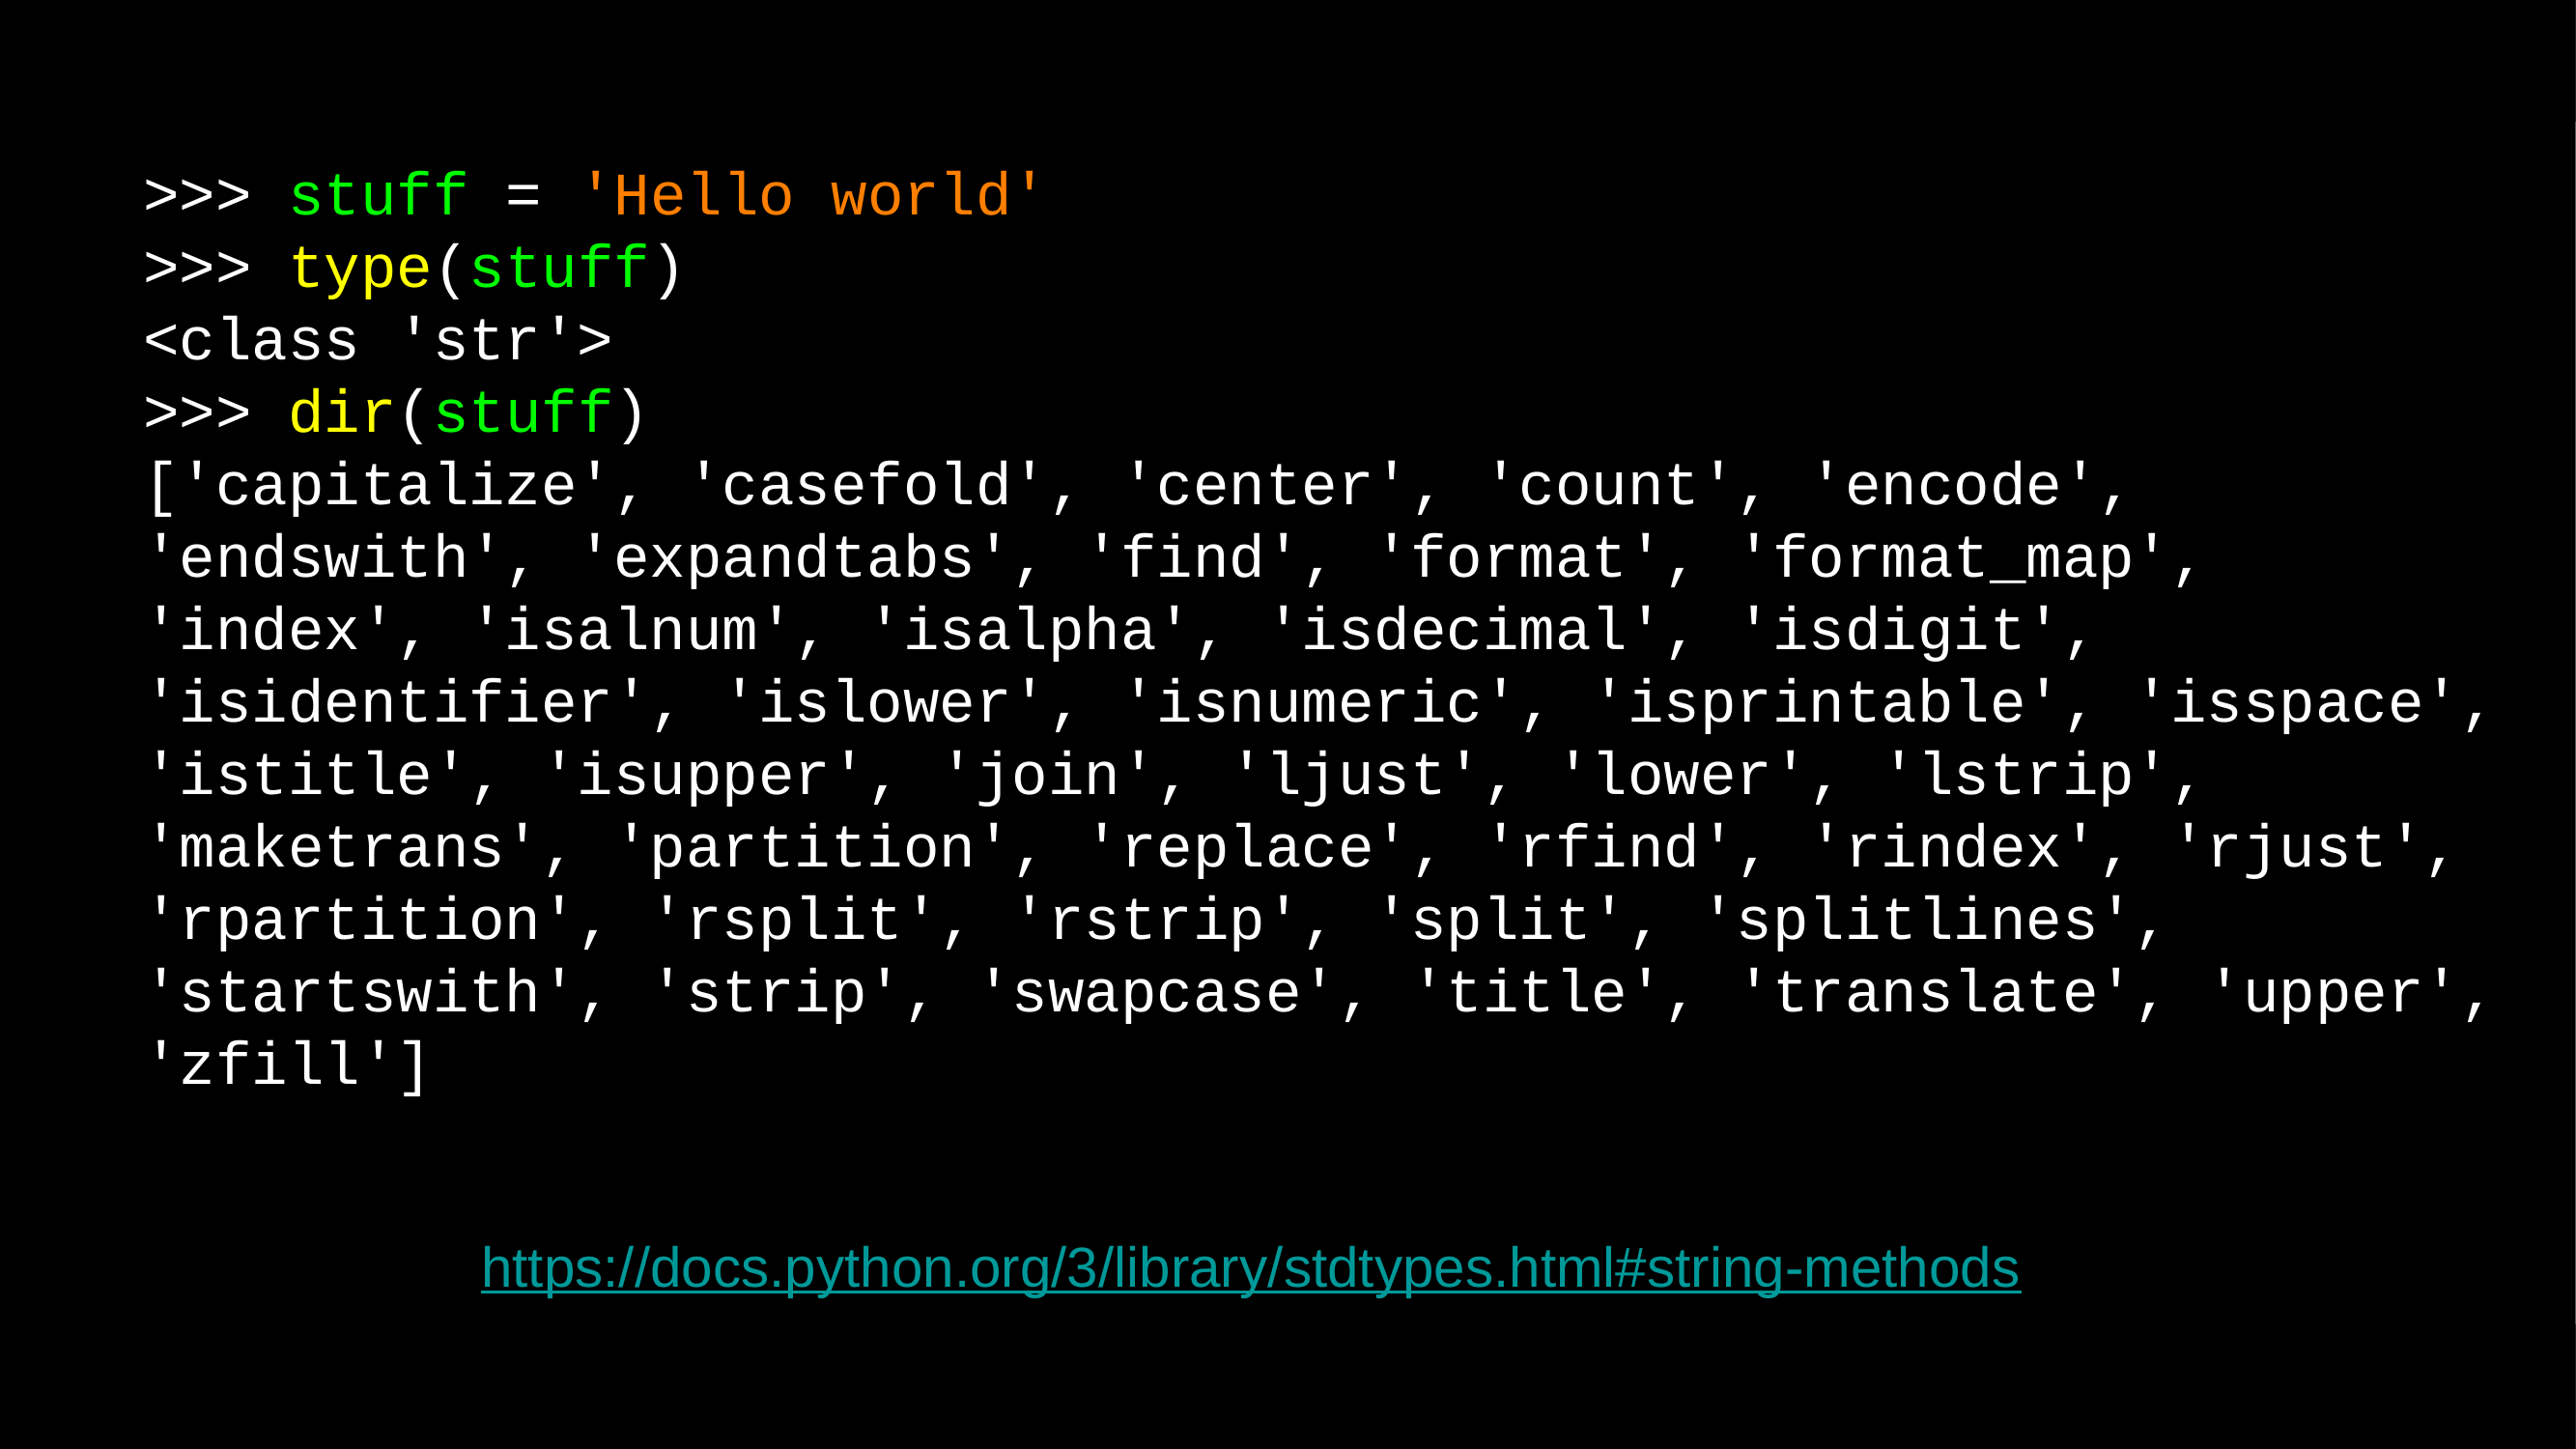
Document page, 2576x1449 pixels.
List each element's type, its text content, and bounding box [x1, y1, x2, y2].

text_box >>> stuff = 'Hello world' >>> type(stuff) <class 'str'> >>> dir(stuff) ['capitalize', 'casefold', 'center', 'count', 'encode', 'endswith', 'expandtabs', 'find', 'format', 'format_map', 'index', 'isalnum', 'isalpha', 'isdecimal', 'isdigit', 'isidentifier', 'islower', 'isnumeric', 'isprintable', 'isspace', 'istitle', 'isupper', 'join', 'ljust', 'lower', 'lstrip', 'maketrans', 'partition', 'replace', 'rfind', 'rindex', 'rjust', 'rpartition', 'rsplit', 'rstrip', 'split', 'splitlines', 'startswith', 'strip', 'swapcase', 'title', 'translate', 'upper', 'zfill'] https://docs.python.org/3/library/stdtypes.html#string-methods [143, 109, 2507, 1345]
